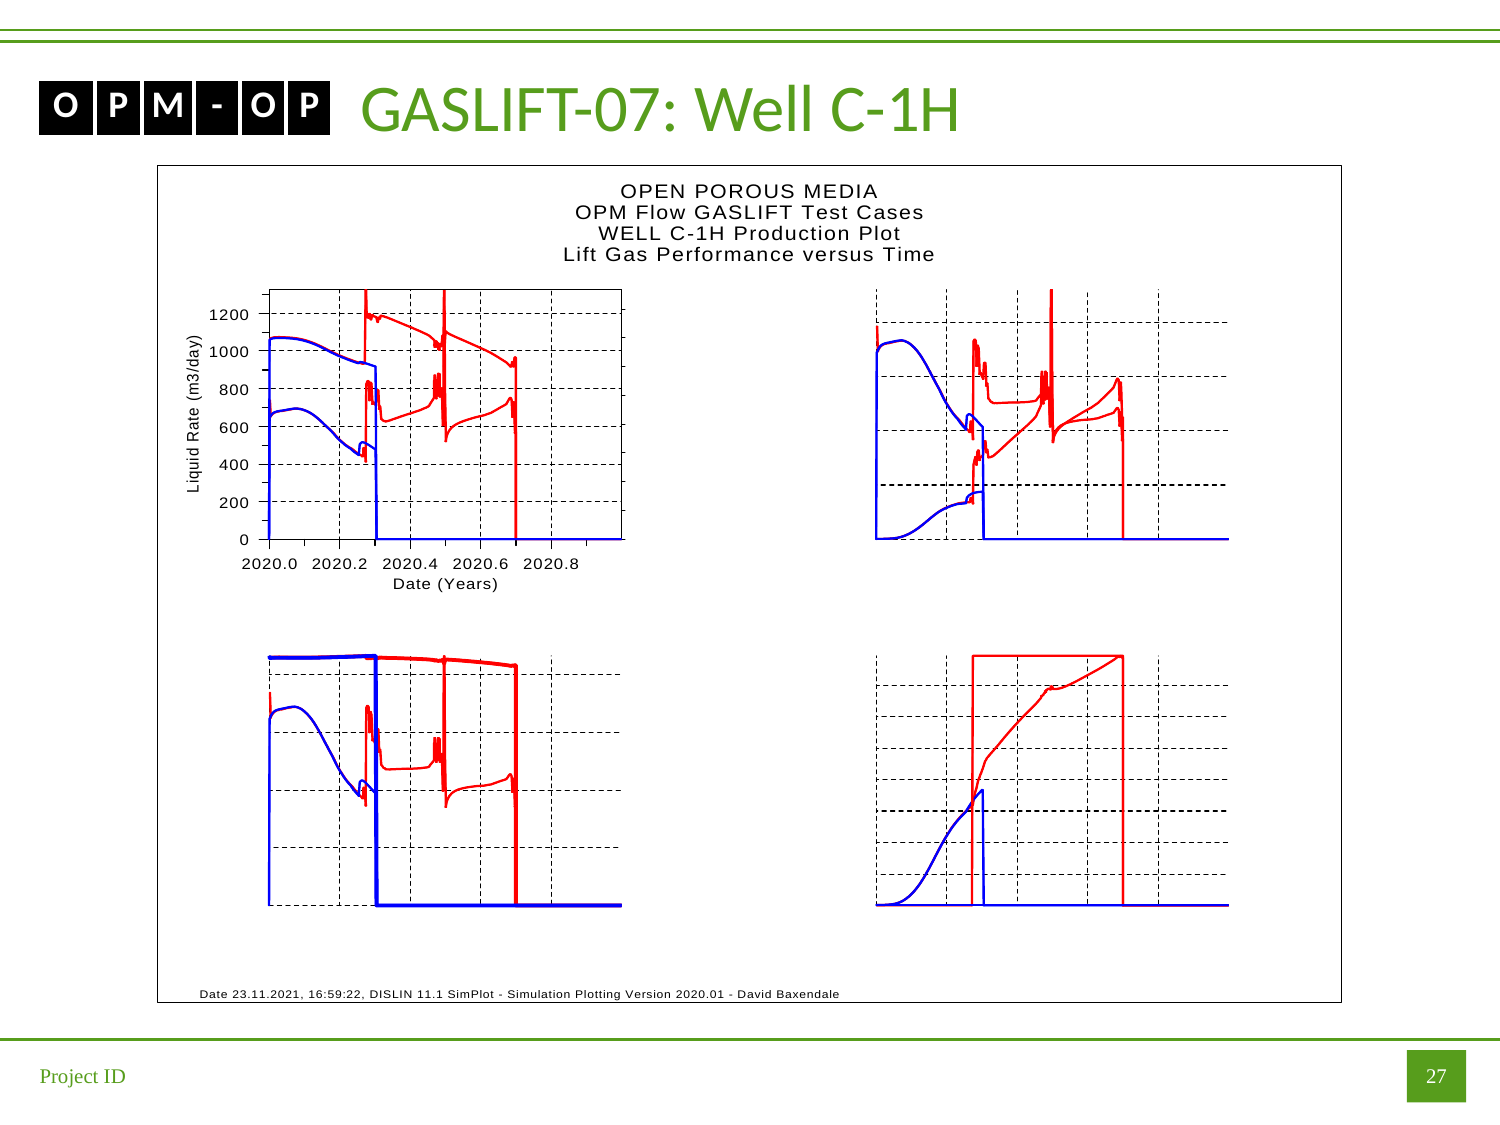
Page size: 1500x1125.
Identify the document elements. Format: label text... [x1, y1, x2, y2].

title GASLIFT-07: well C-1H [360, 77, 1425, 153]
picture [157, 165, 1343, 1004]
